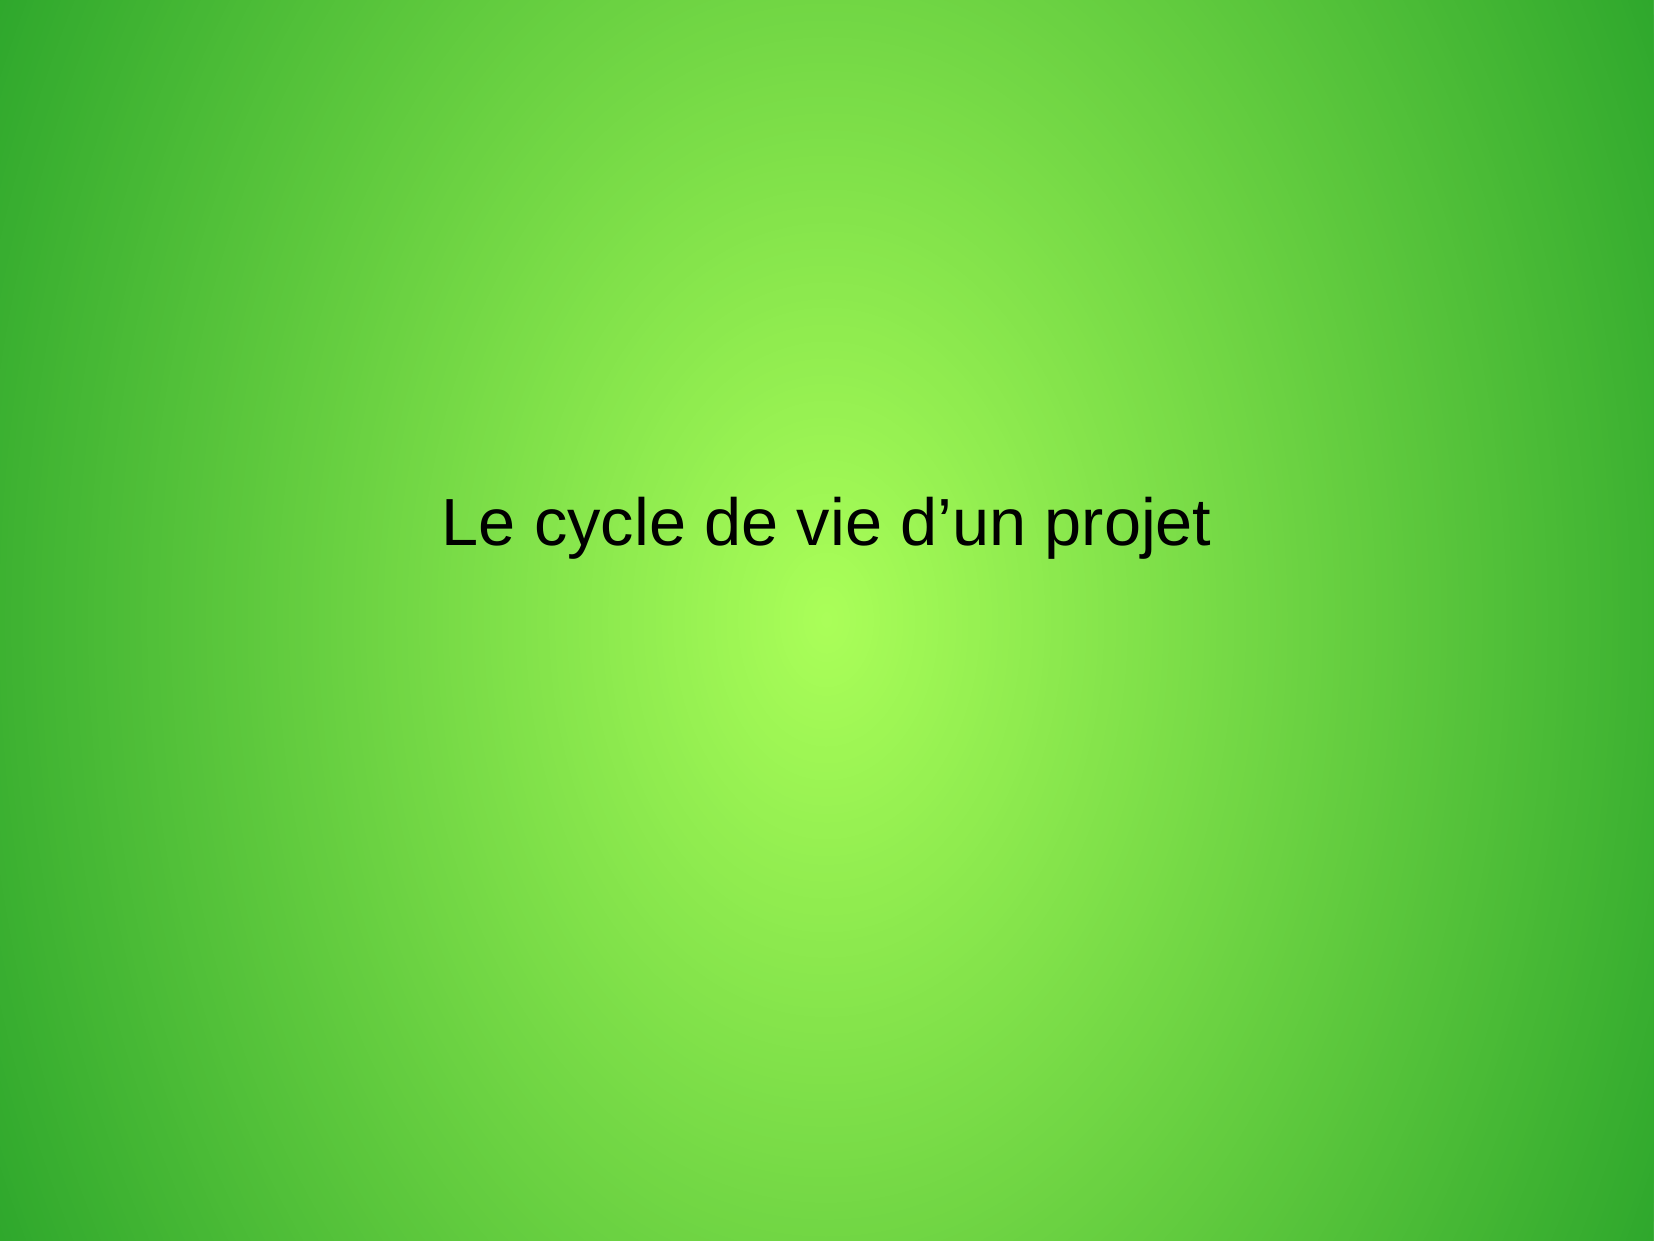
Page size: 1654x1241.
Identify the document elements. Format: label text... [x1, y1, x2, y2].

subtitle Le cycle de vie d’un projet [82, 47, 1571, 997]
